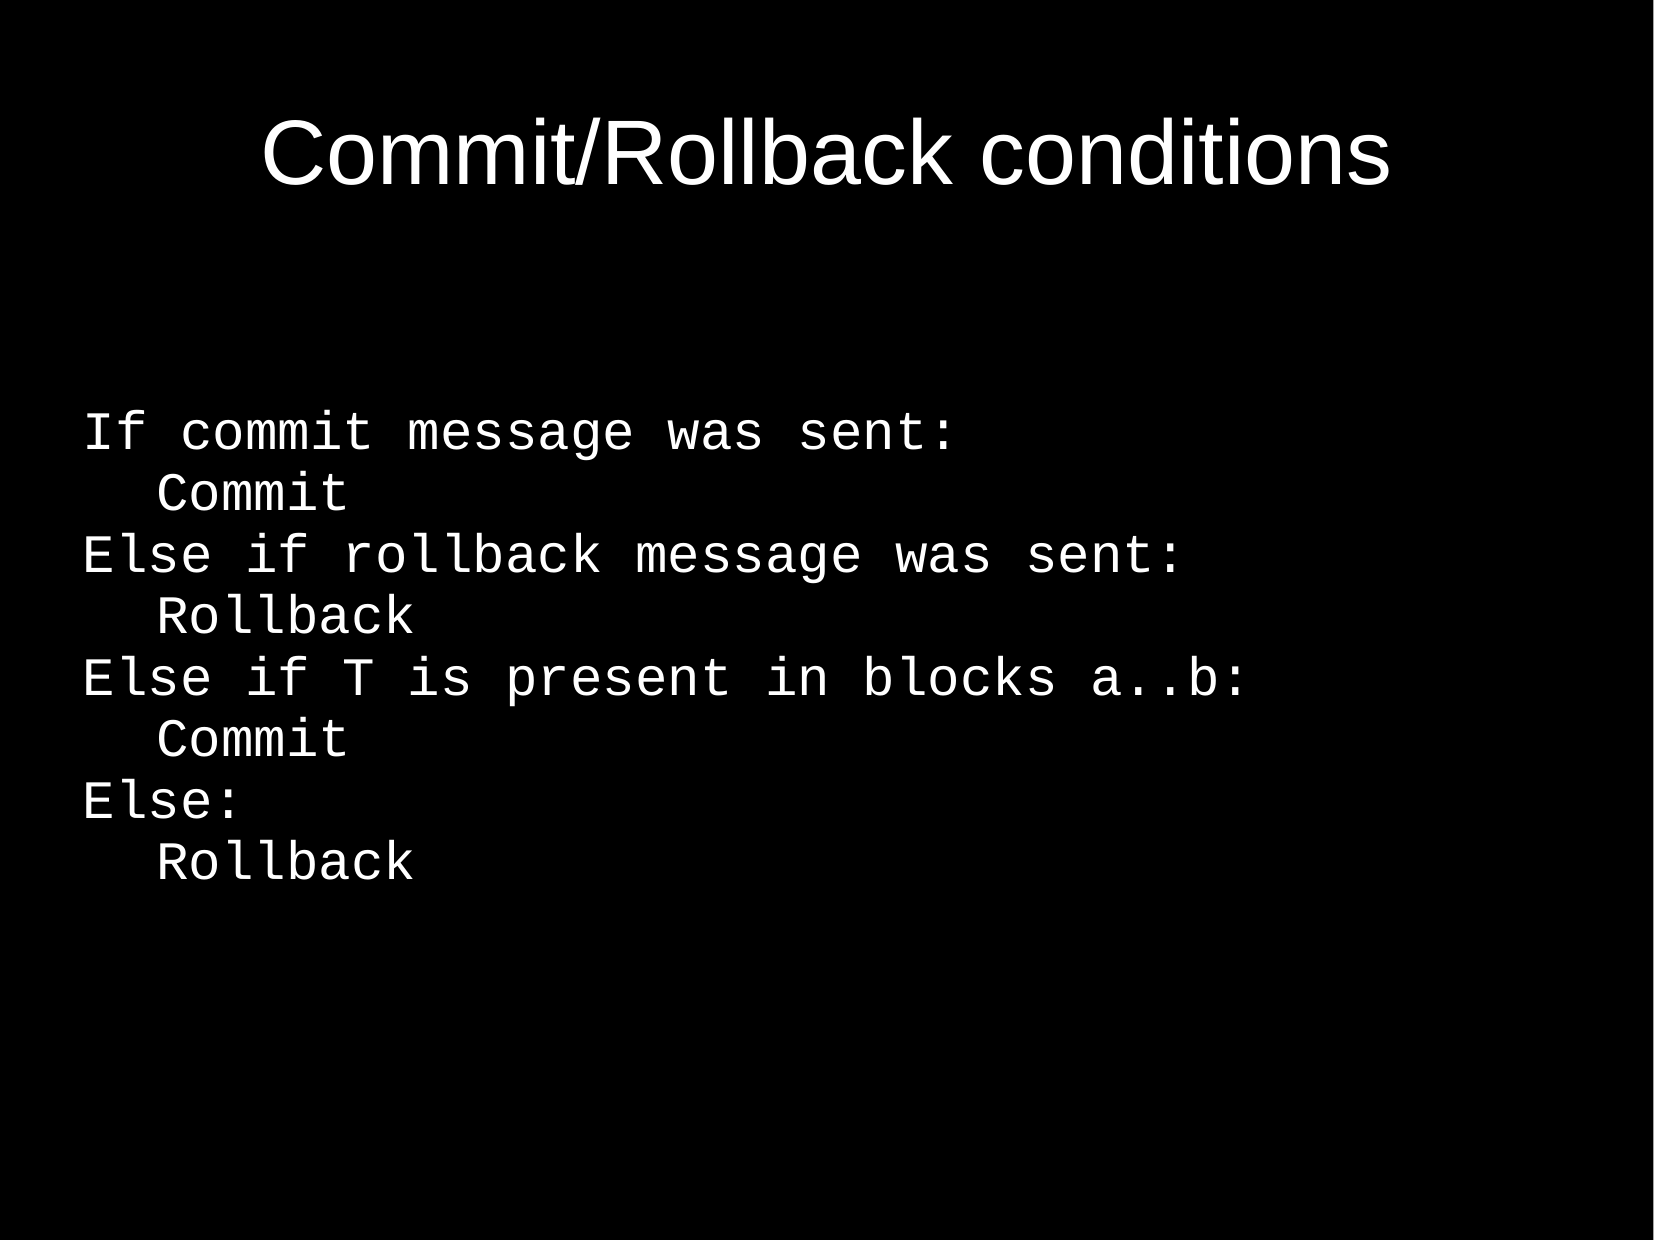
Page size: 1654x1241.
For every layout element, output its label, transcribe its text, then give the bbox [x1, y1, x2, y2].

subtitle If commit message was sent: Commit Else if rollback message was sent: Rollback Else if T is present in blocks a..b: Commit Else: Rollback [82, 290, 1630, 1010]
title Commit/Rollback conditions [82, 49, 1571, 257]
